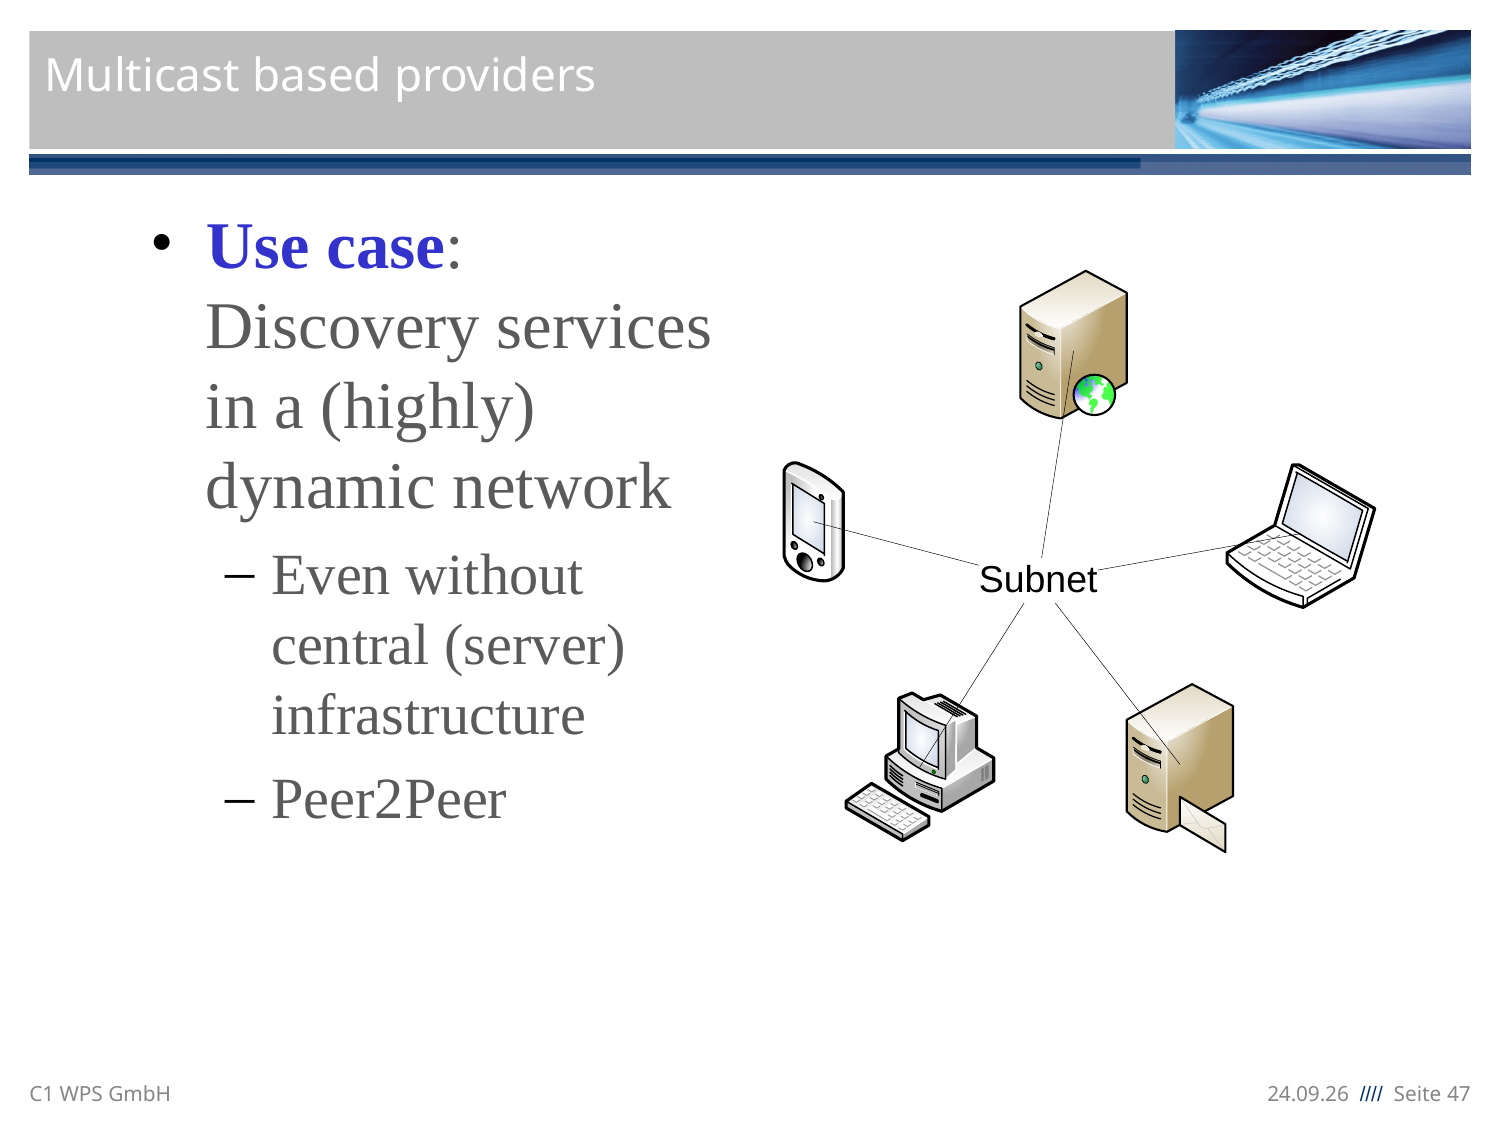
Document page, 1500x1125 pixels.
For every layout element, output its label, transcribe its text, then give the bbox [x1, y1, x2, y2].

picture [1175, 30, 1471, 149]
list Use case: Discovery services in a (highly) dynamic network Even without central (server) infrastructure Peer2Peer [135, 191, 749, 932]
chart [780, 267, 1379, 856]
picture [29, 154, 1471, 175]
title Multicast based providers [29, 31, 1176, 150]
